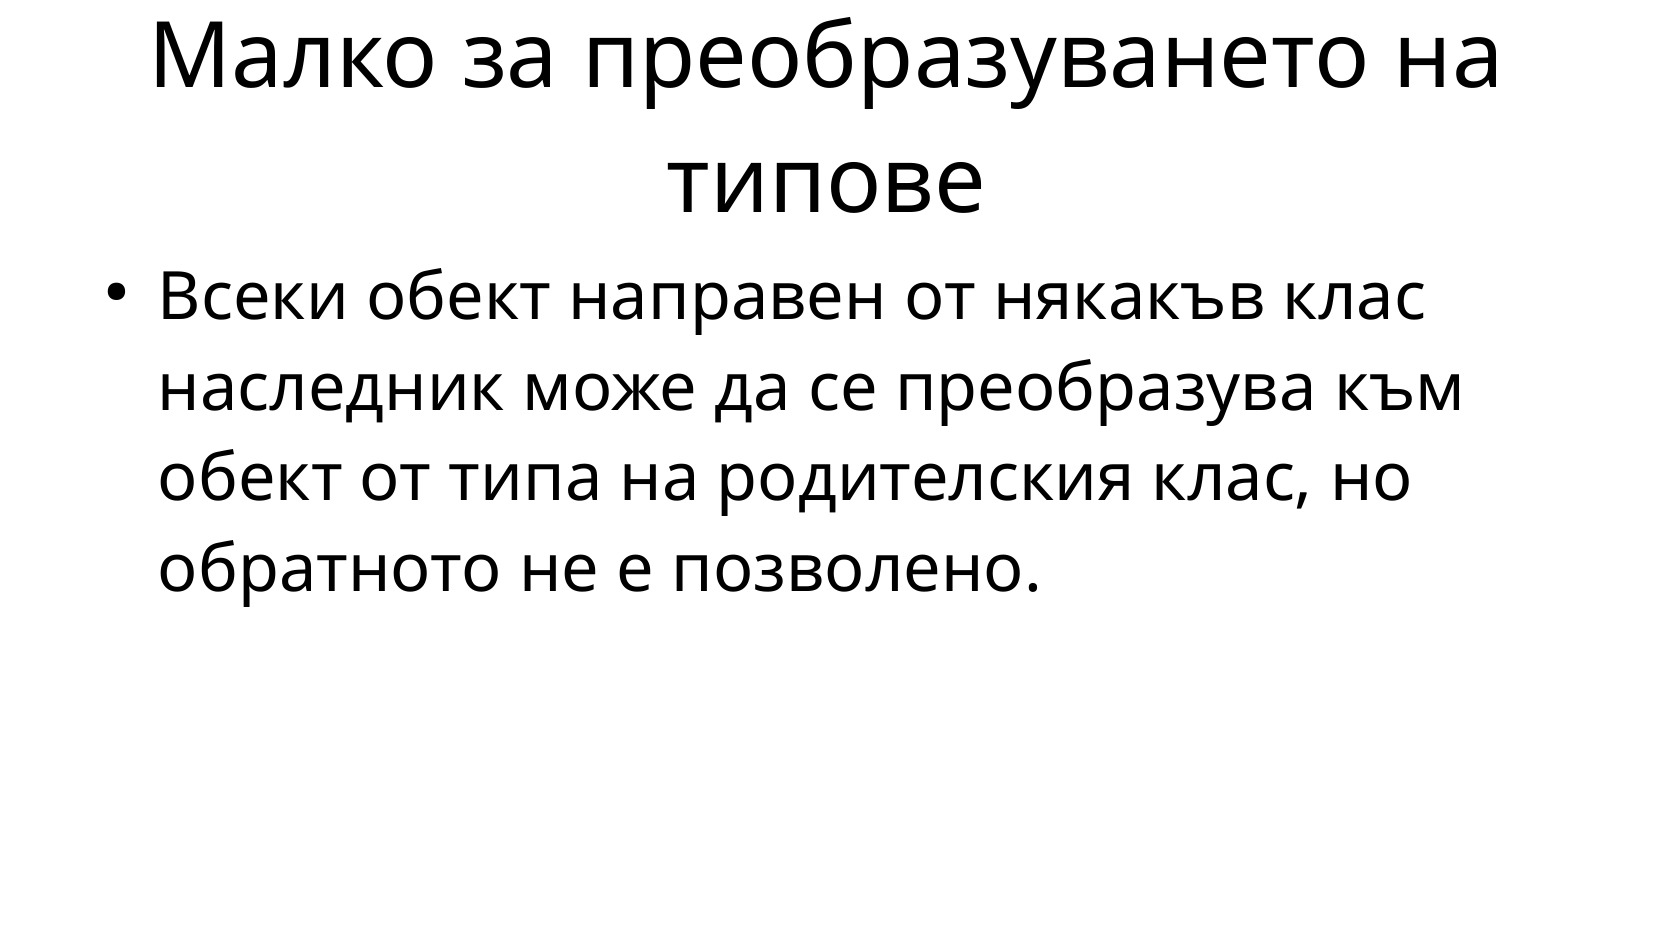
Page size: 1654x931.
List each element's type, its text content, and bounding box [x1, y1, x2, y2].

title Малко за преобразуването на типове [82, 13, 1571, 216]
list Всеки обект направен от някакъв клас наследник може да се преобразува към обект от типа на родителския клас, но обратното не е позволено. [86, 248, 1576, 788]
